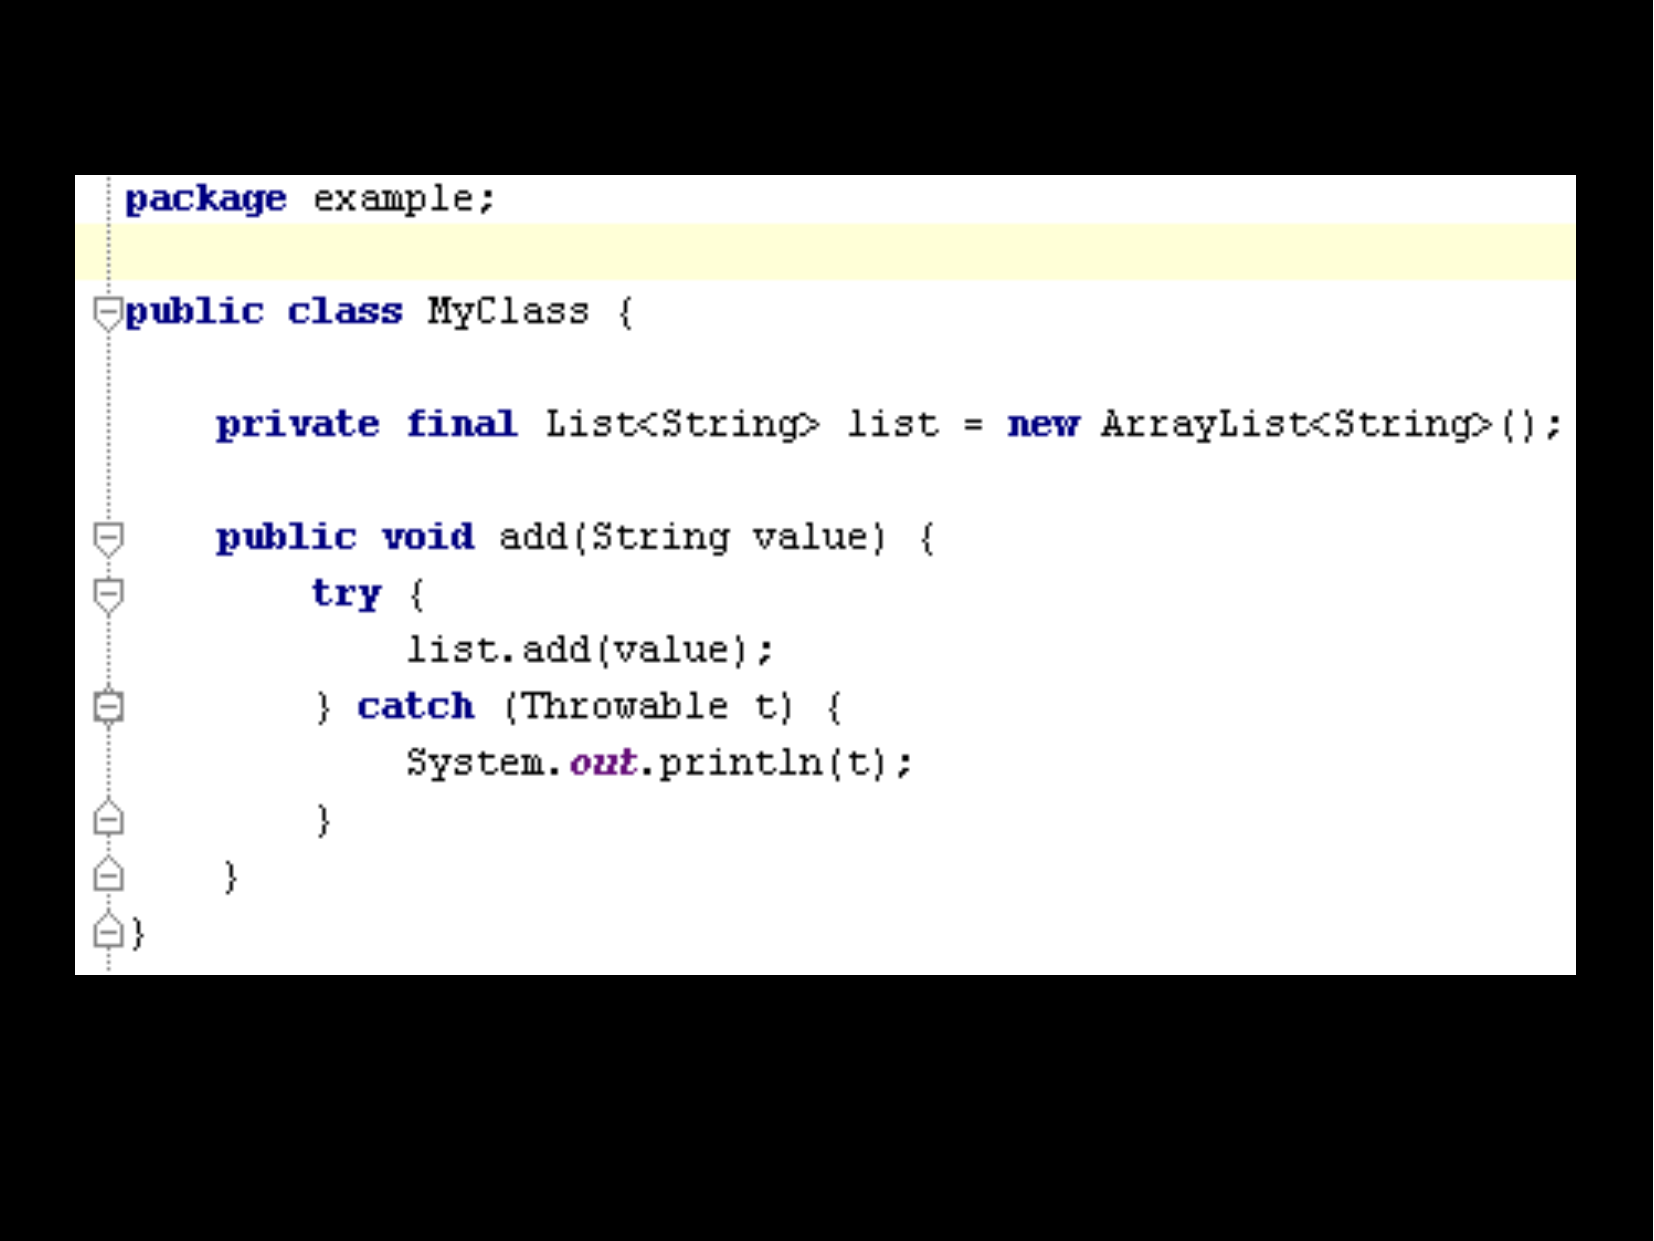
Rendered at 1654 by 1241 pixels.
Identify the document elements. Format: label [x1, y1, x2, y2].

picture [75, 175, 1576, 976]
